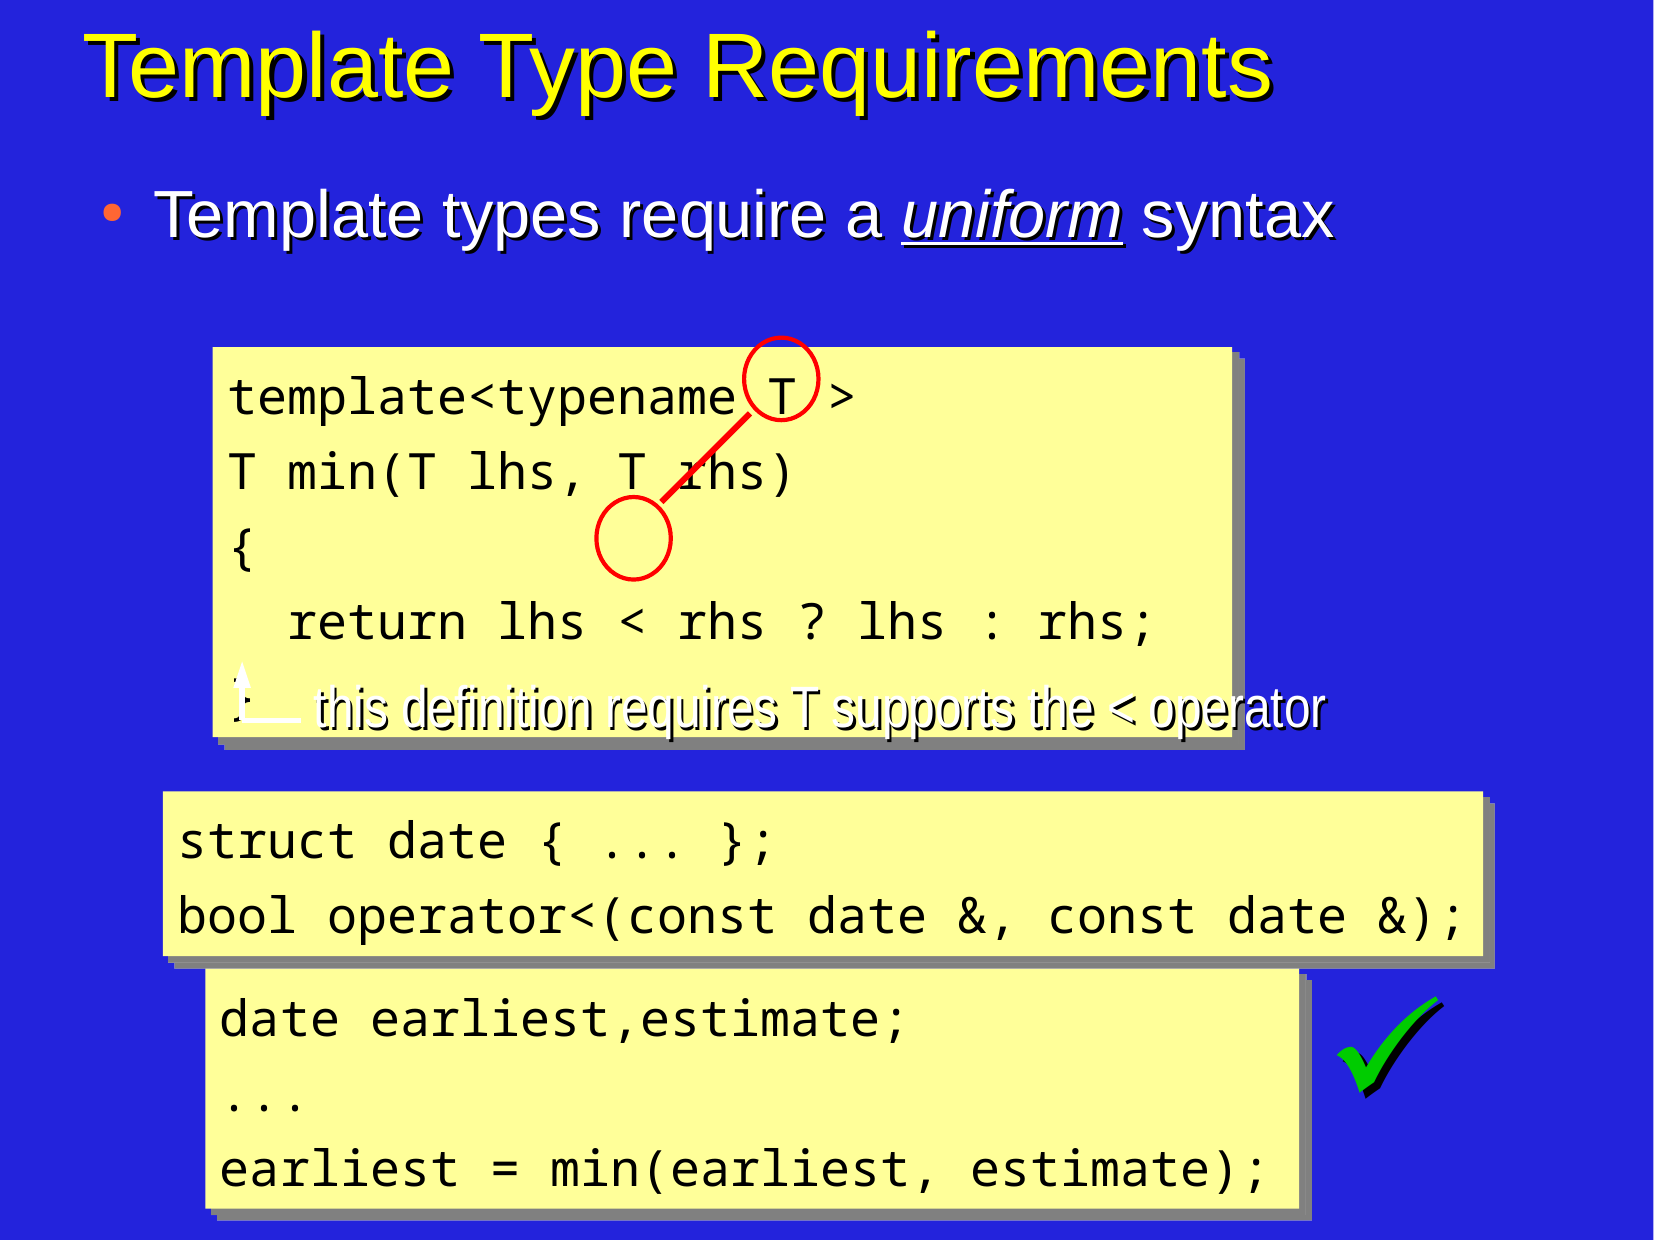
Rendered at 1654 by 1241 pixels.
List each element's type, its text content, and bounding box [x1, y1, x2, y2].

title Template Type Requirements [82, 2, 1571, 130]
text_box struct date { ... }; bool operator<(const date &, const date &); [162, 791, 1484, 957]
list Template types require a uniform syntax [82, 177, 1571, 1182]
text_box  [1311, 955, 1518, 1151]
text_box template<typename T > T min(T lhs, T rhs) { return lhs < rhs ? lhs : rhs; } [212, 347, 1233, 738]
text_box this definition requires T supports the < operator [299, 661, 1512, 747]
text_box template<typename T > T min(T lhs, T rhs) { return lhs < rhs ? lhs : rhs; } [747, 347, 816, 418]
text_box date earliest,estimate; ... earliest = min(earliest, estimate); [205, 968, 1300, 1209]
